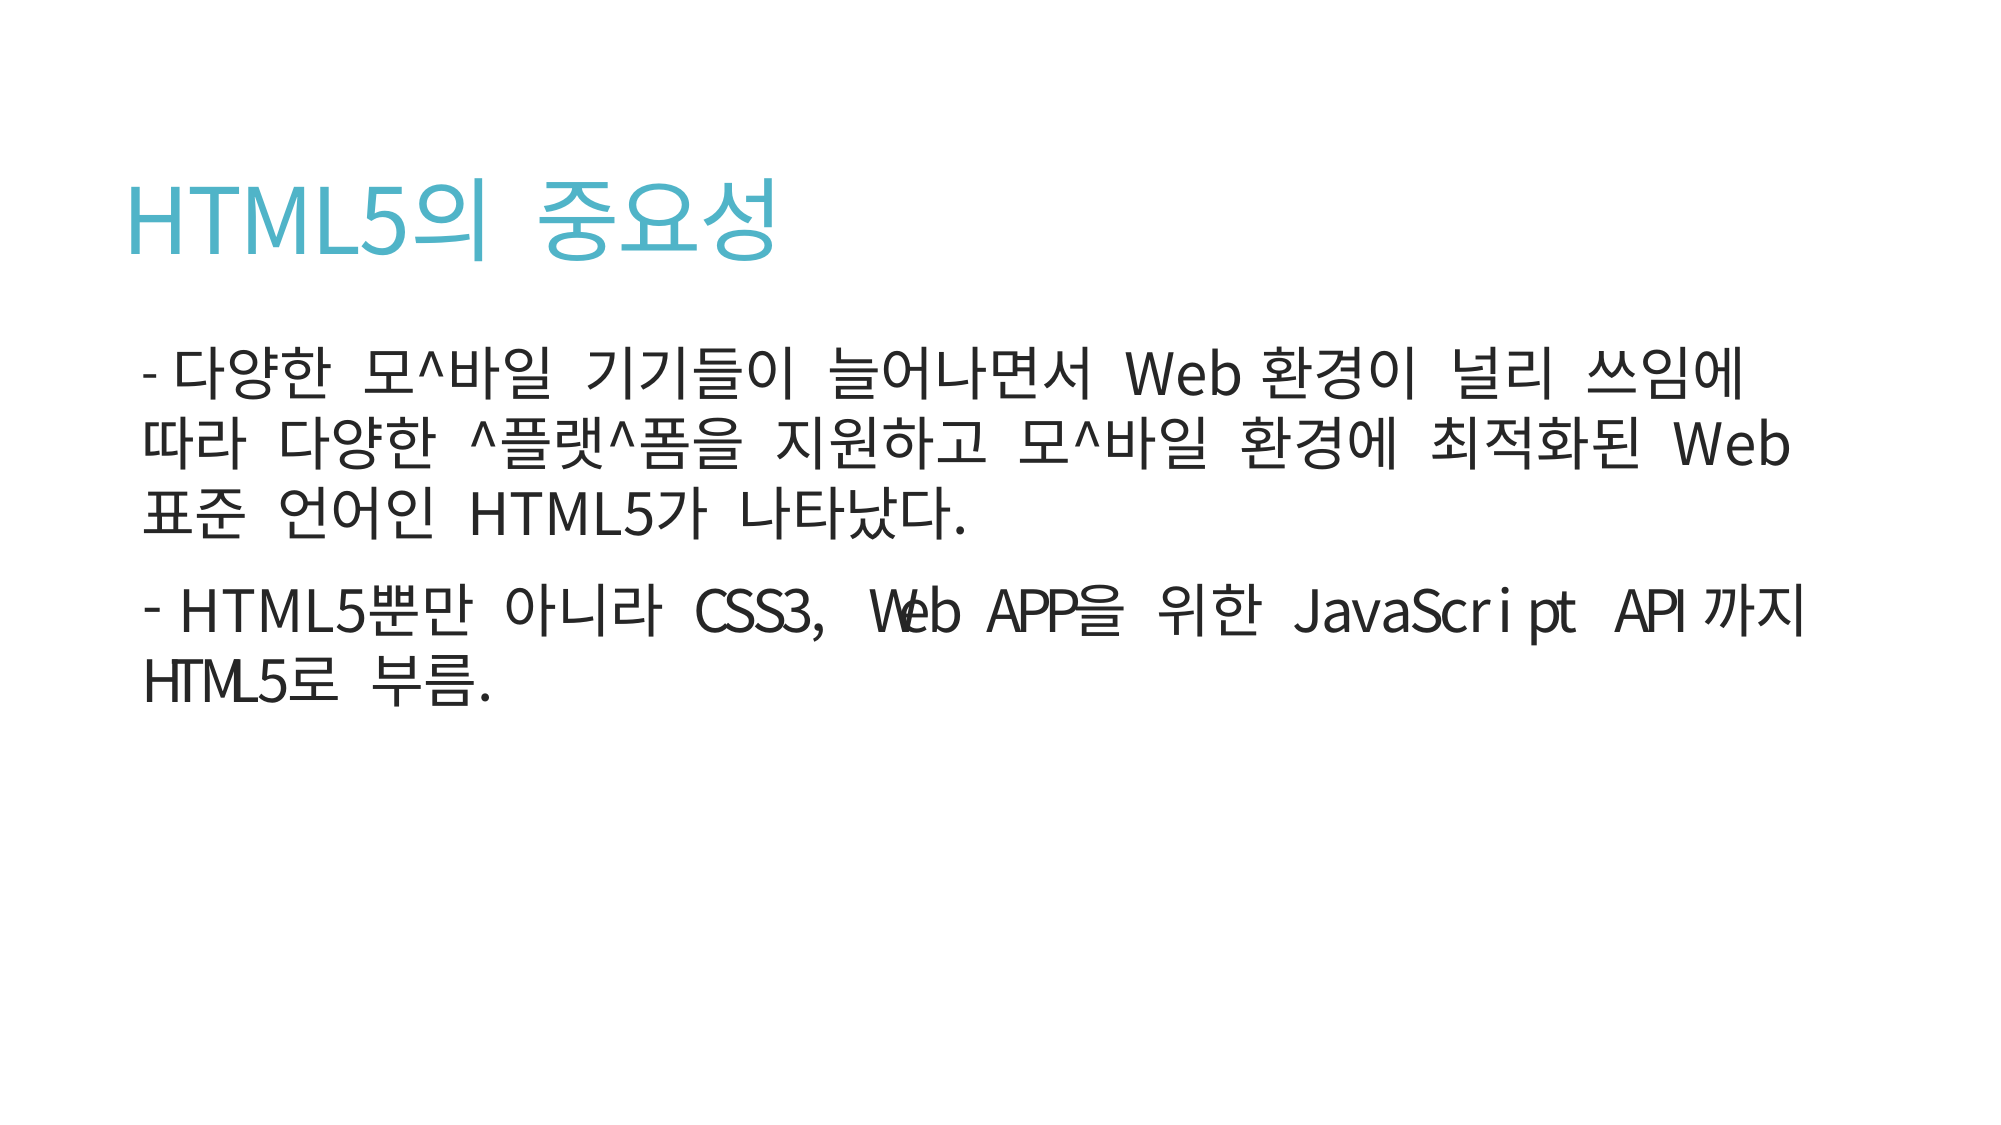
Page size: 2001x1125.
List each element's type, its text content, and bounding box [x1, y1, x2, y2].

title HTML5의 중요성 [107, 81, 1875, 354]
list - 다양한 모^바일 기기들이 늘어나면서 Web 환경이 널리 쓰임에 따라 다양한 ^플랫^폼을 지원하고 모^바일 환경에 최적화된 Web 표준 언어인 HTML5가 나타났다. - HTML5뿐만 아니라 CSS3, Web APP을 위한 JavaScript API까지 HTML5로 부름. [111, 329, 1876, 948]
